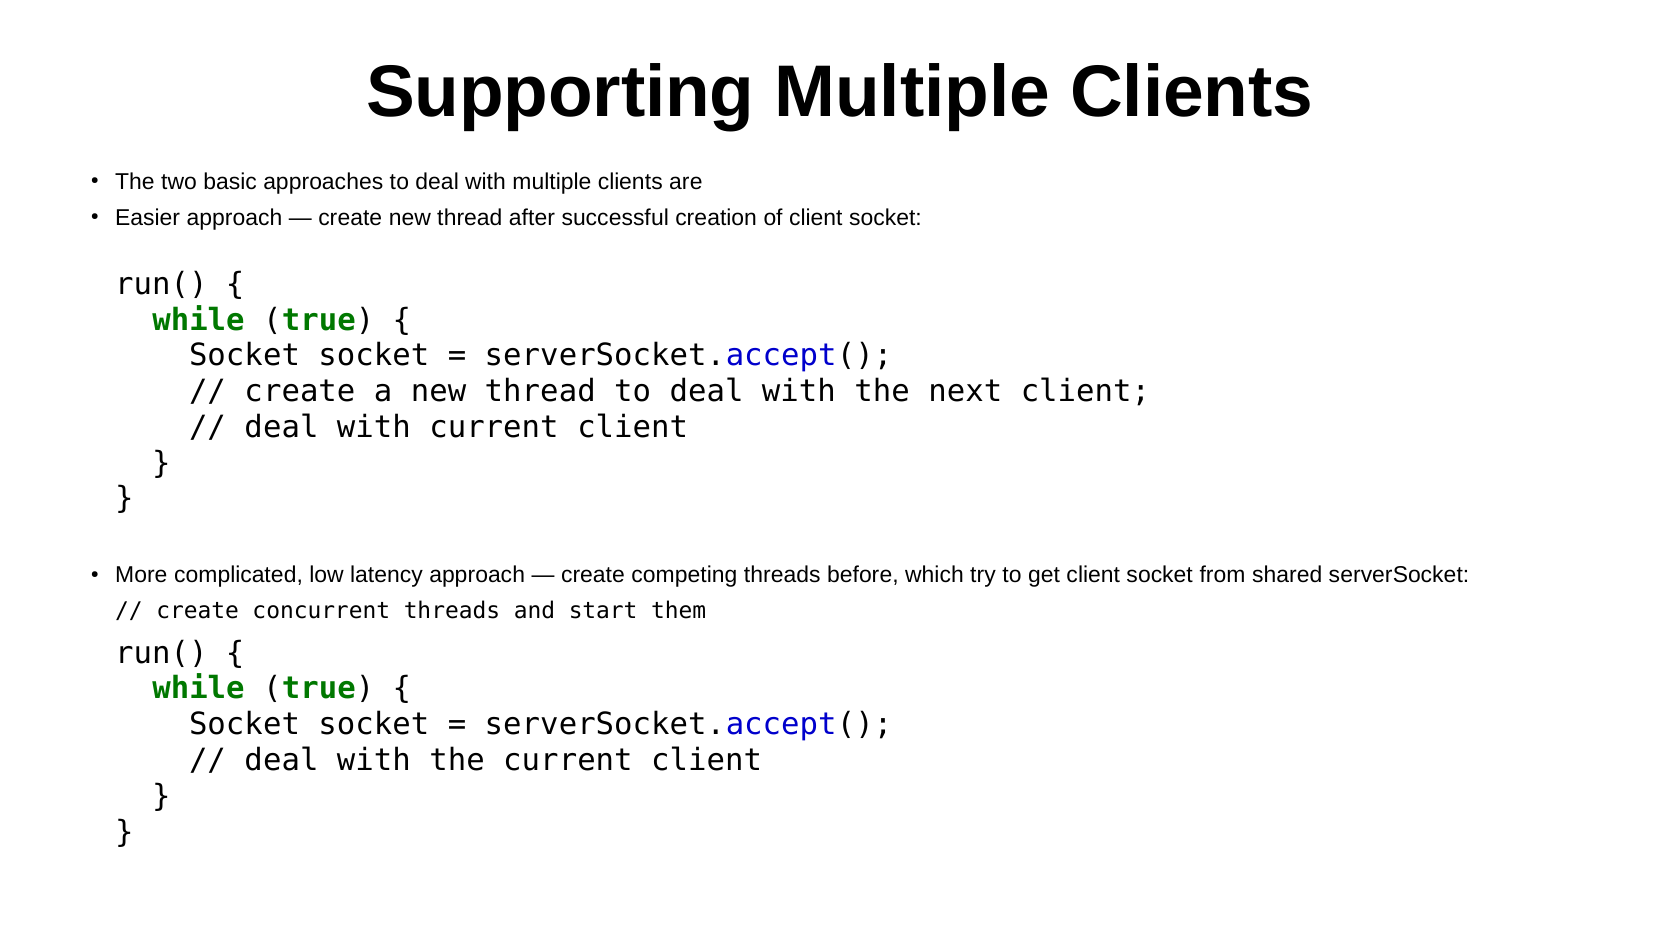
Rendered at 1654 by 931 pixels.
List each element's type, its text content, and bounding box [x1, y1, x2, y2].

title Supporting Multiple Clients [82, 50, 1571, 133]
list The two basic approaches to deal with multiple clients are Easier approach — create new thread after successful creation of client socket: run() { while (true) { Socket socket = serverSocket.accept(); // create a new thread to deal with the next client; // deal with current client } } More complicated, low latency approach — create competing threads before, which try to get client socket from shared serverSocket: // create concurrent threads and start them run() { while (true) { Socket socket = serverSocket.accept(); // deal with the current client } } [82, 168, 1538, 889]
